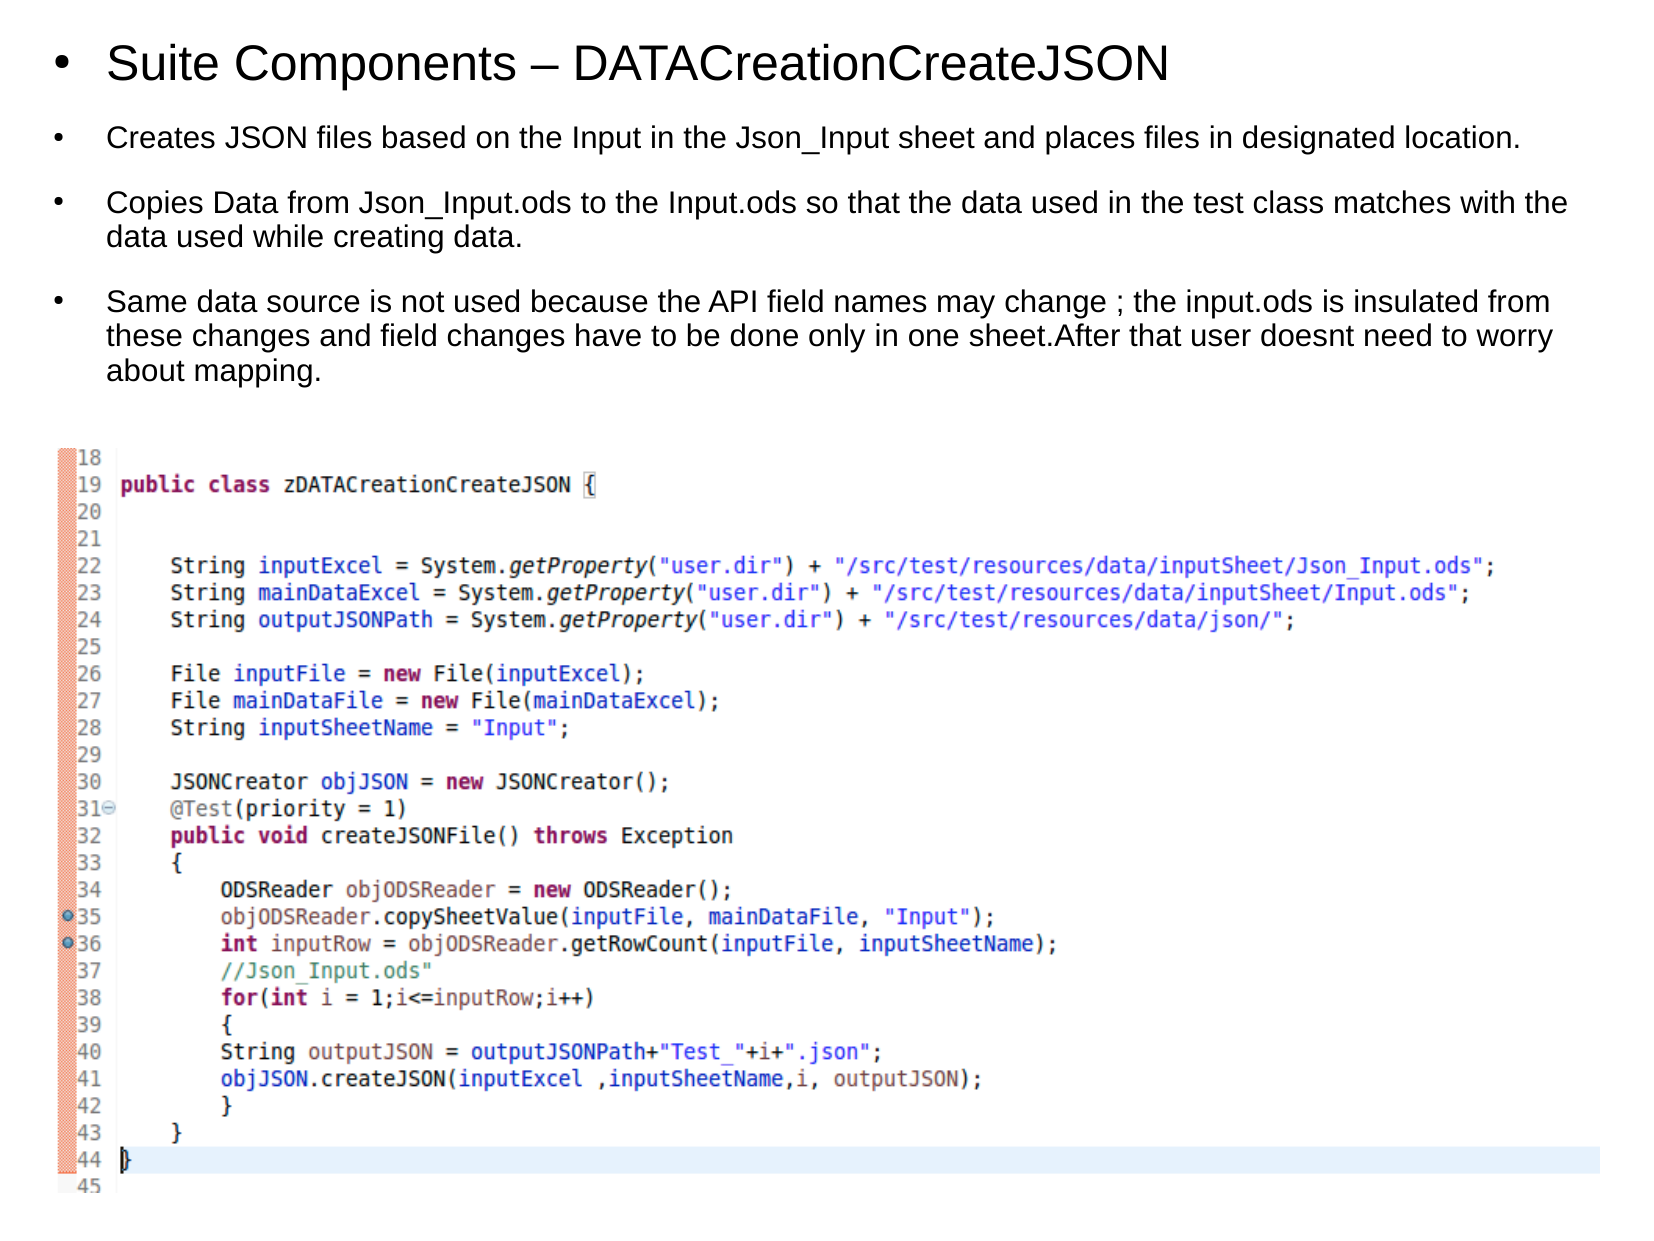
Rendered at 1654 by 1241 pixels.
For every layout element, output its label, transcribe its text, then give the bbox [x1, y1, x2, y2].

list Suite Components – DATACreationCreateJSON Creates JSON files based on the Input in the Json_Input sheet and places files in designated location. Copies Data from Json_Input.ods to the Input.ods so that the data used in the test class matches with the data used while creating data. Same data source is not used because the API field names may change ; the input.ods is insulated from these changes and field changes have to be done only in one sheet.After that user doesnt need to worry about mapping. [35, 35, 1600, 1193]
picture [55, 448, 1600, 1193]
